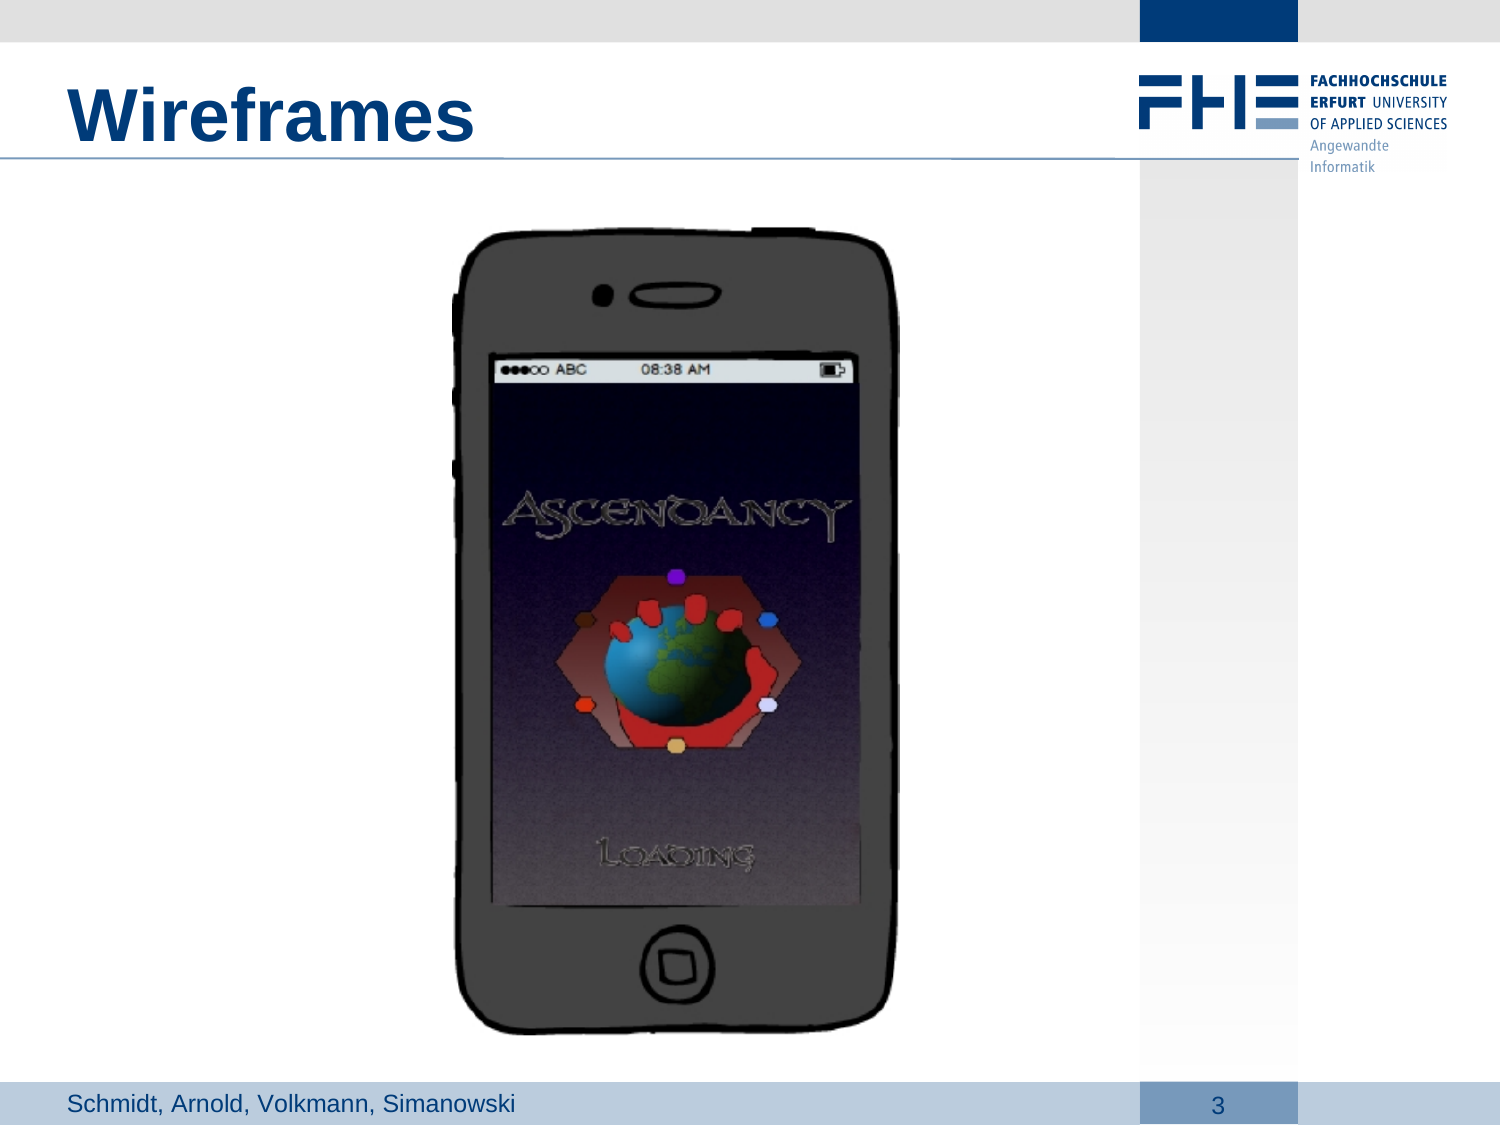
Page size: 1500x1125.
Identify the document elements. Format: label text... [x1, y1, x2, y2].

title Wireframes [53, 58, 1140, 142]
picture [433, 224, 910, 1036]
picture [1139, 75, 1447, 172]
